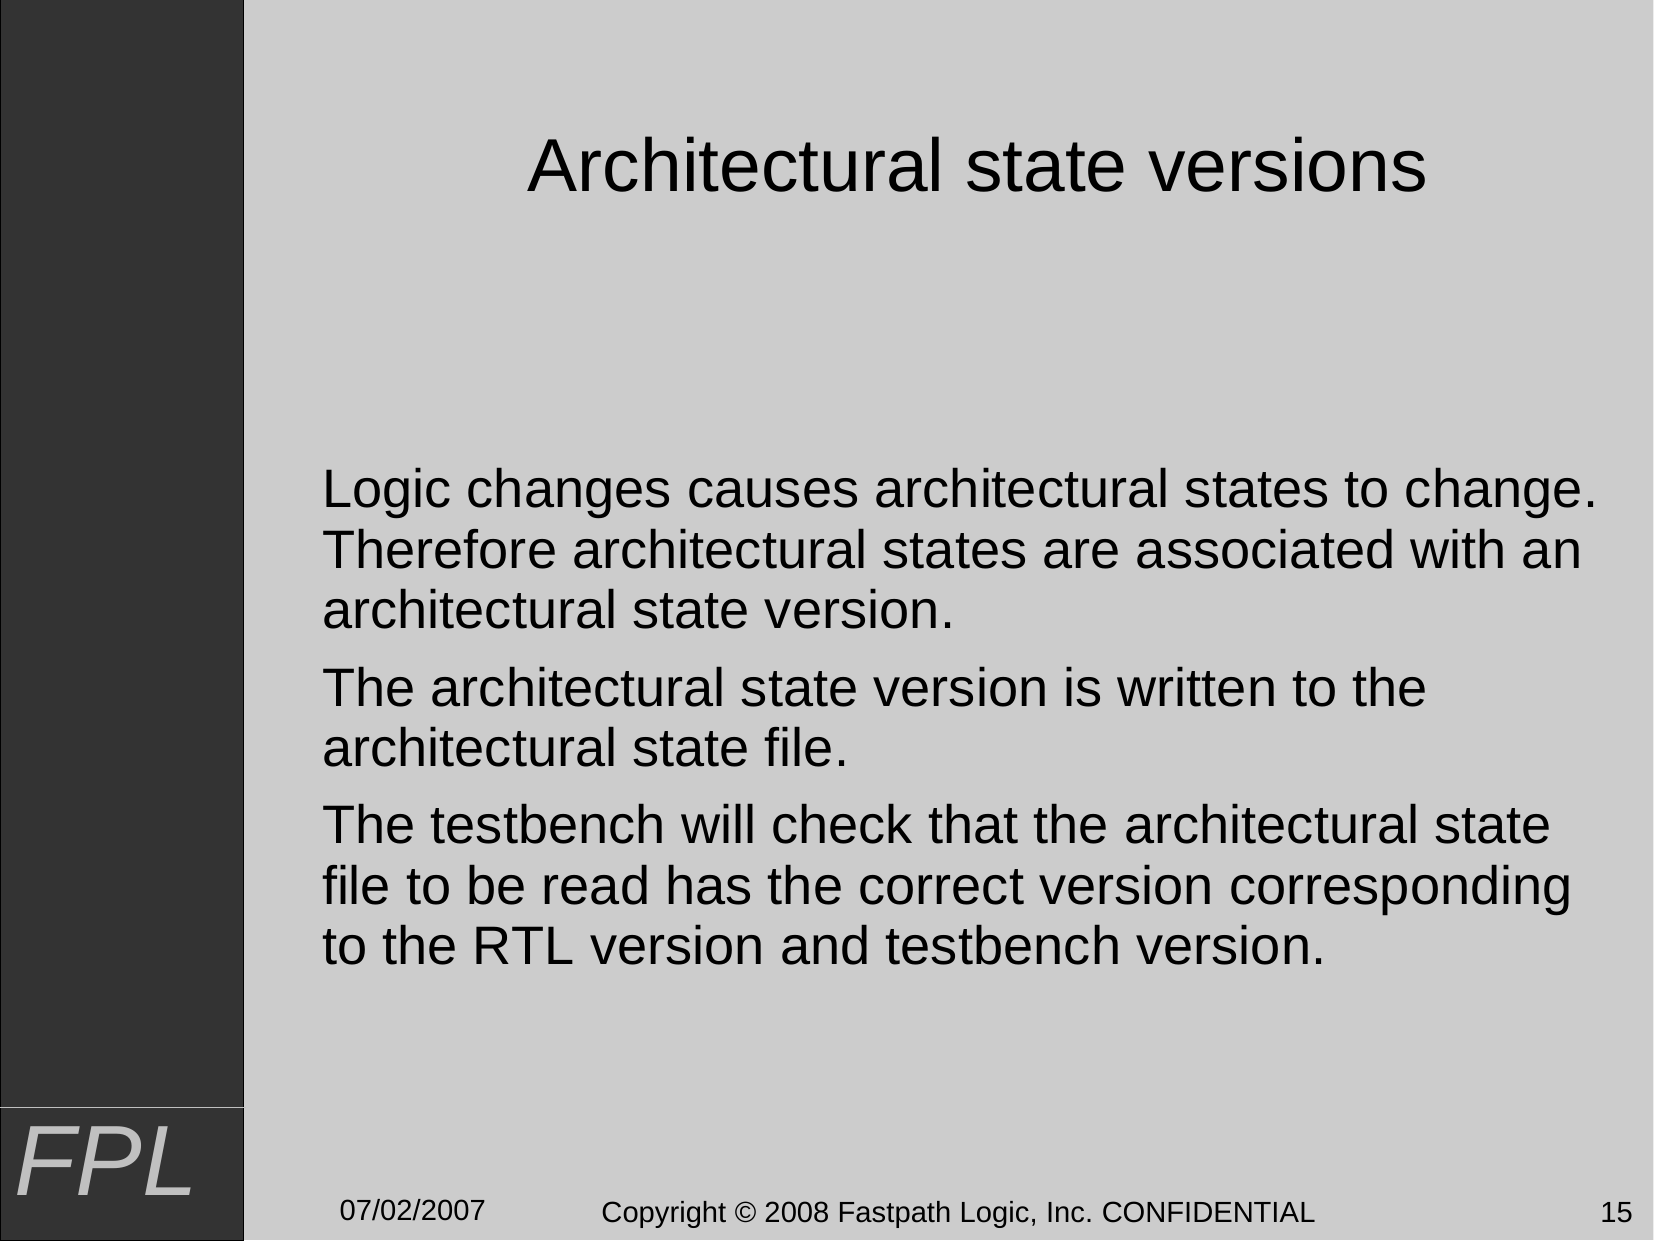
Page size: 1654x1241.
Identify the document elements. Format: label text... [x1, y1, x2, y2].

subtitle Logic changes causes architectural states to change. Therefore architectural states are associated with an architectural state version. The architectural state version is written to the architectural state file. The testbench will check that the architectural state file to be read has the correct version corresponding to the RTL version and testbench version. [322, 272, 1635, 1163]
title Architectural state versions [427, 57, 1530, 272]
